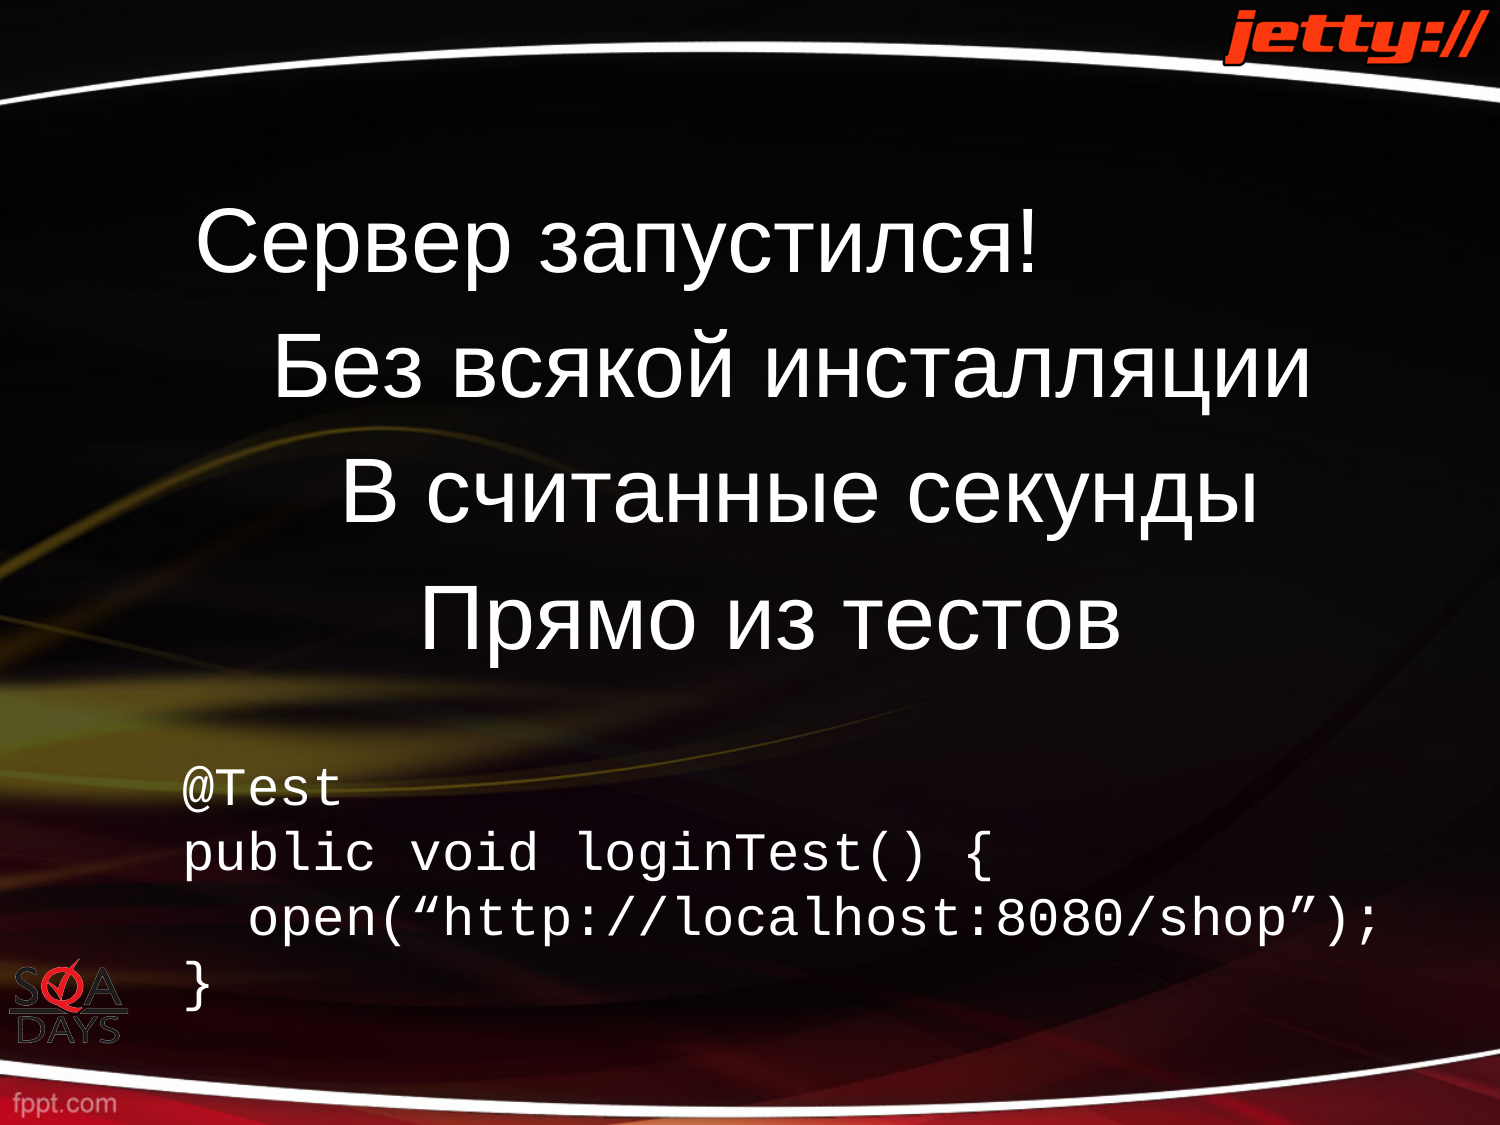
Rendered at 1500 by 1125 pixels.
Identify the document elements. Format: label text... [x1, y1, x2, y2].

text_box Сервер запустился! [180, 173, 1381, 299]
text_box @Test public void loginTest() { open(“http://localhost:8080/shop”); } [167, 743, 1401, 1019]
text_box Прямо из тестов [403, 550, 1439, 676]
picture [0, 0, 1500, 1125]
text_box В считанные секунды [324, 423, 1353, 548]
text_box Без всякой инсталляции [256, 297, 1457, 423]
